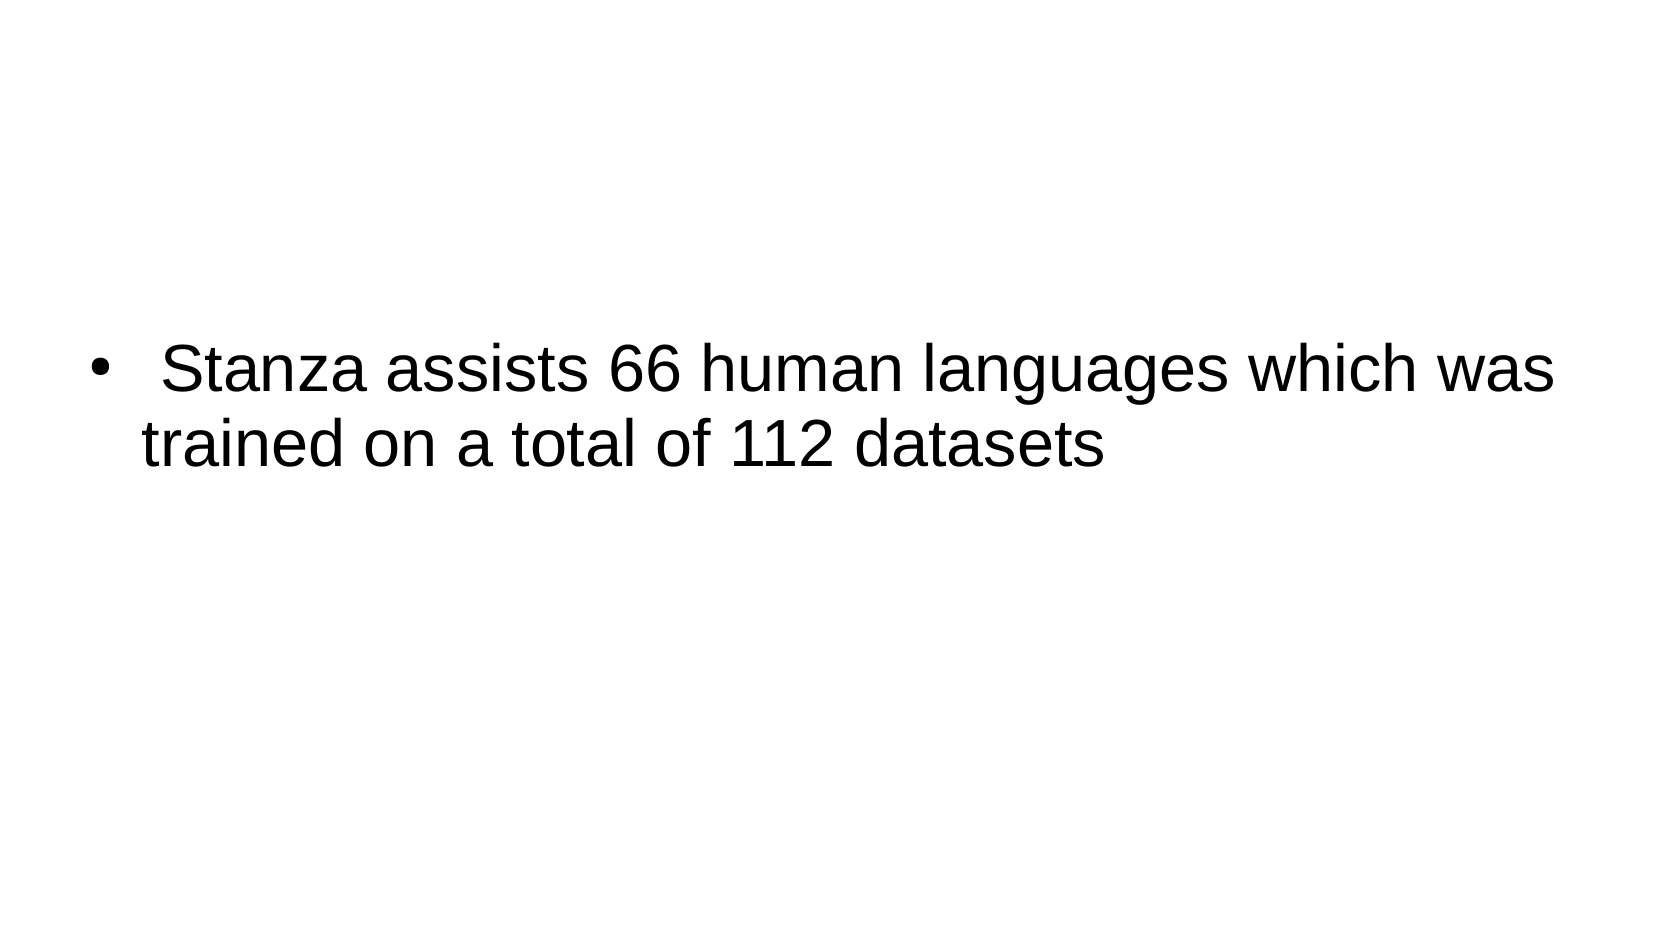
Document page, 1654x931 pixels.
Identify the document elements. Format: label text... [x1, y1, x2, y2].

list Stanza assists 66 human languages which was trained on a total of 112 datasets [70, 330, 1560, 871]
